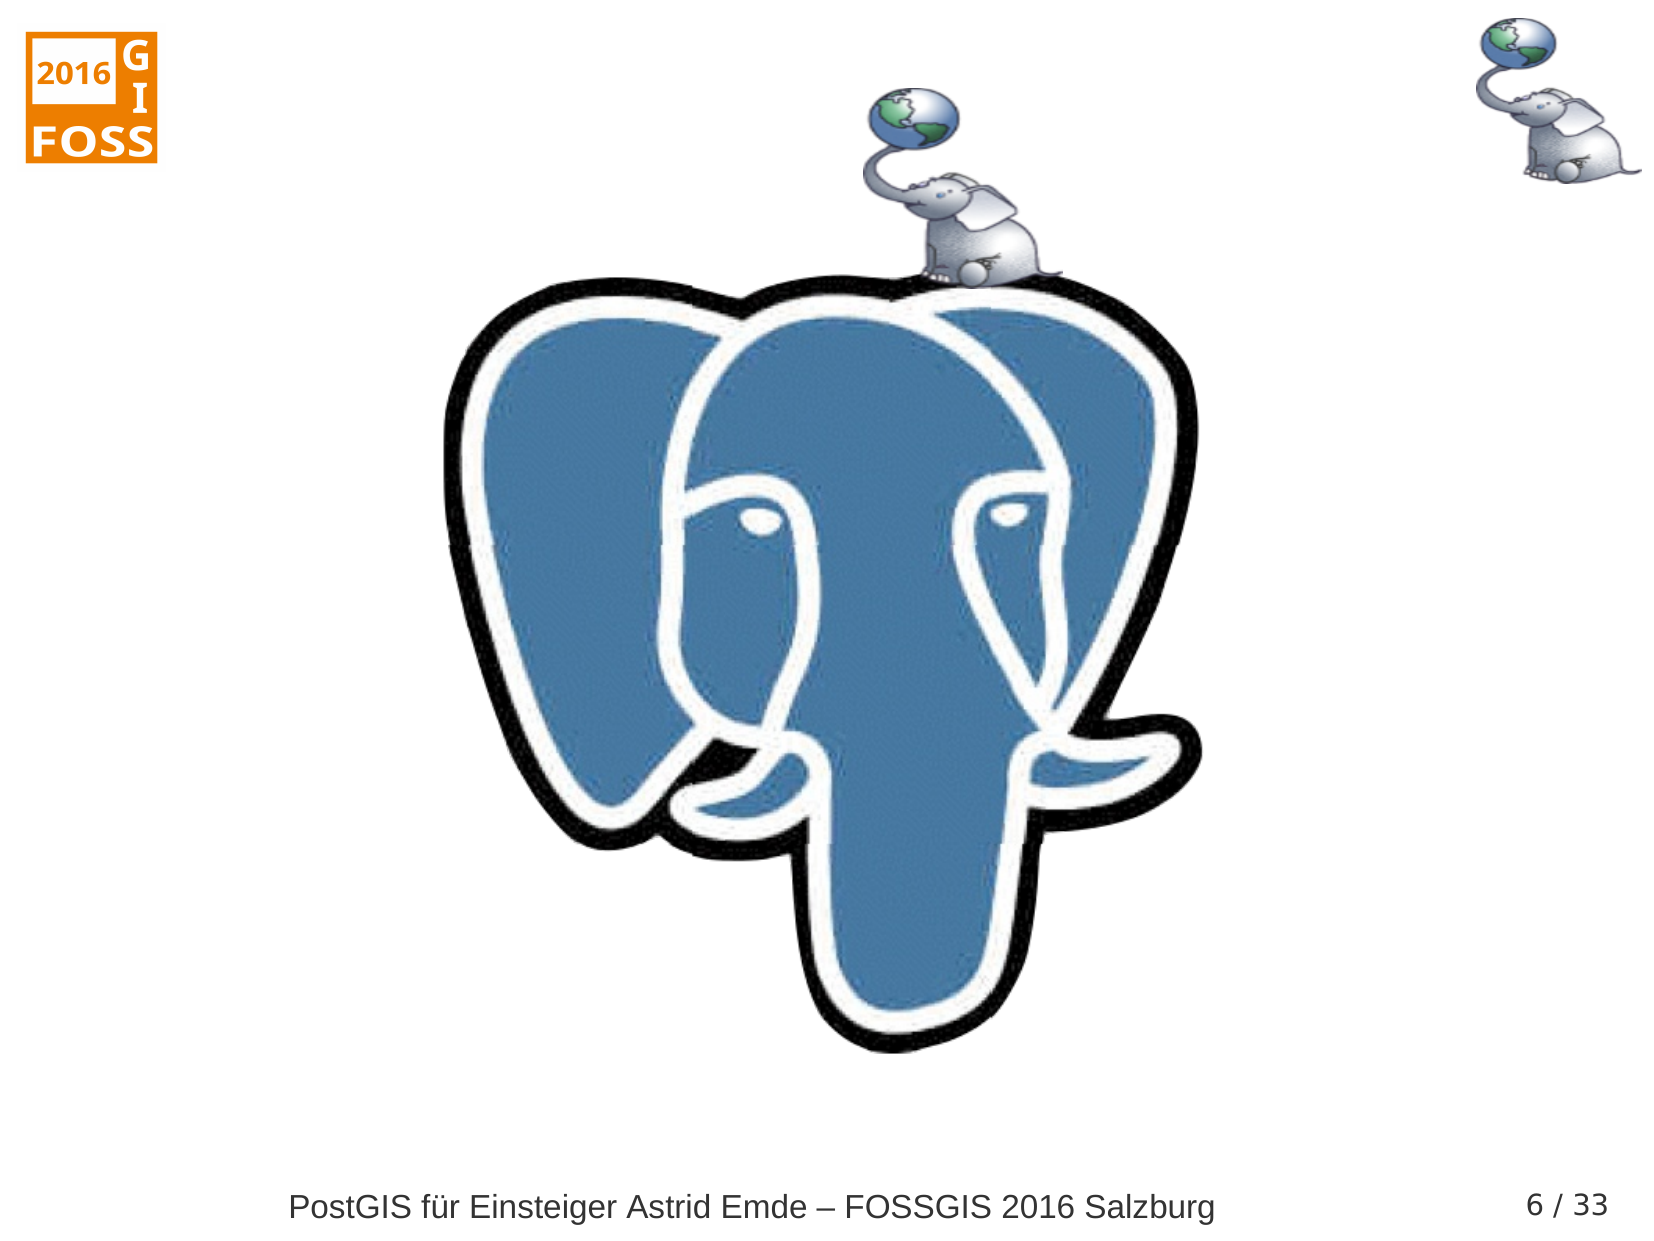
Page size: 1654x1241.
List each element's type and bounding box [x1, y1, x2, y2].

picture [386, 88, 1329, 1093]
picture [1476, 18, 1642, 184]
picture [17, 23, 166, 172]
